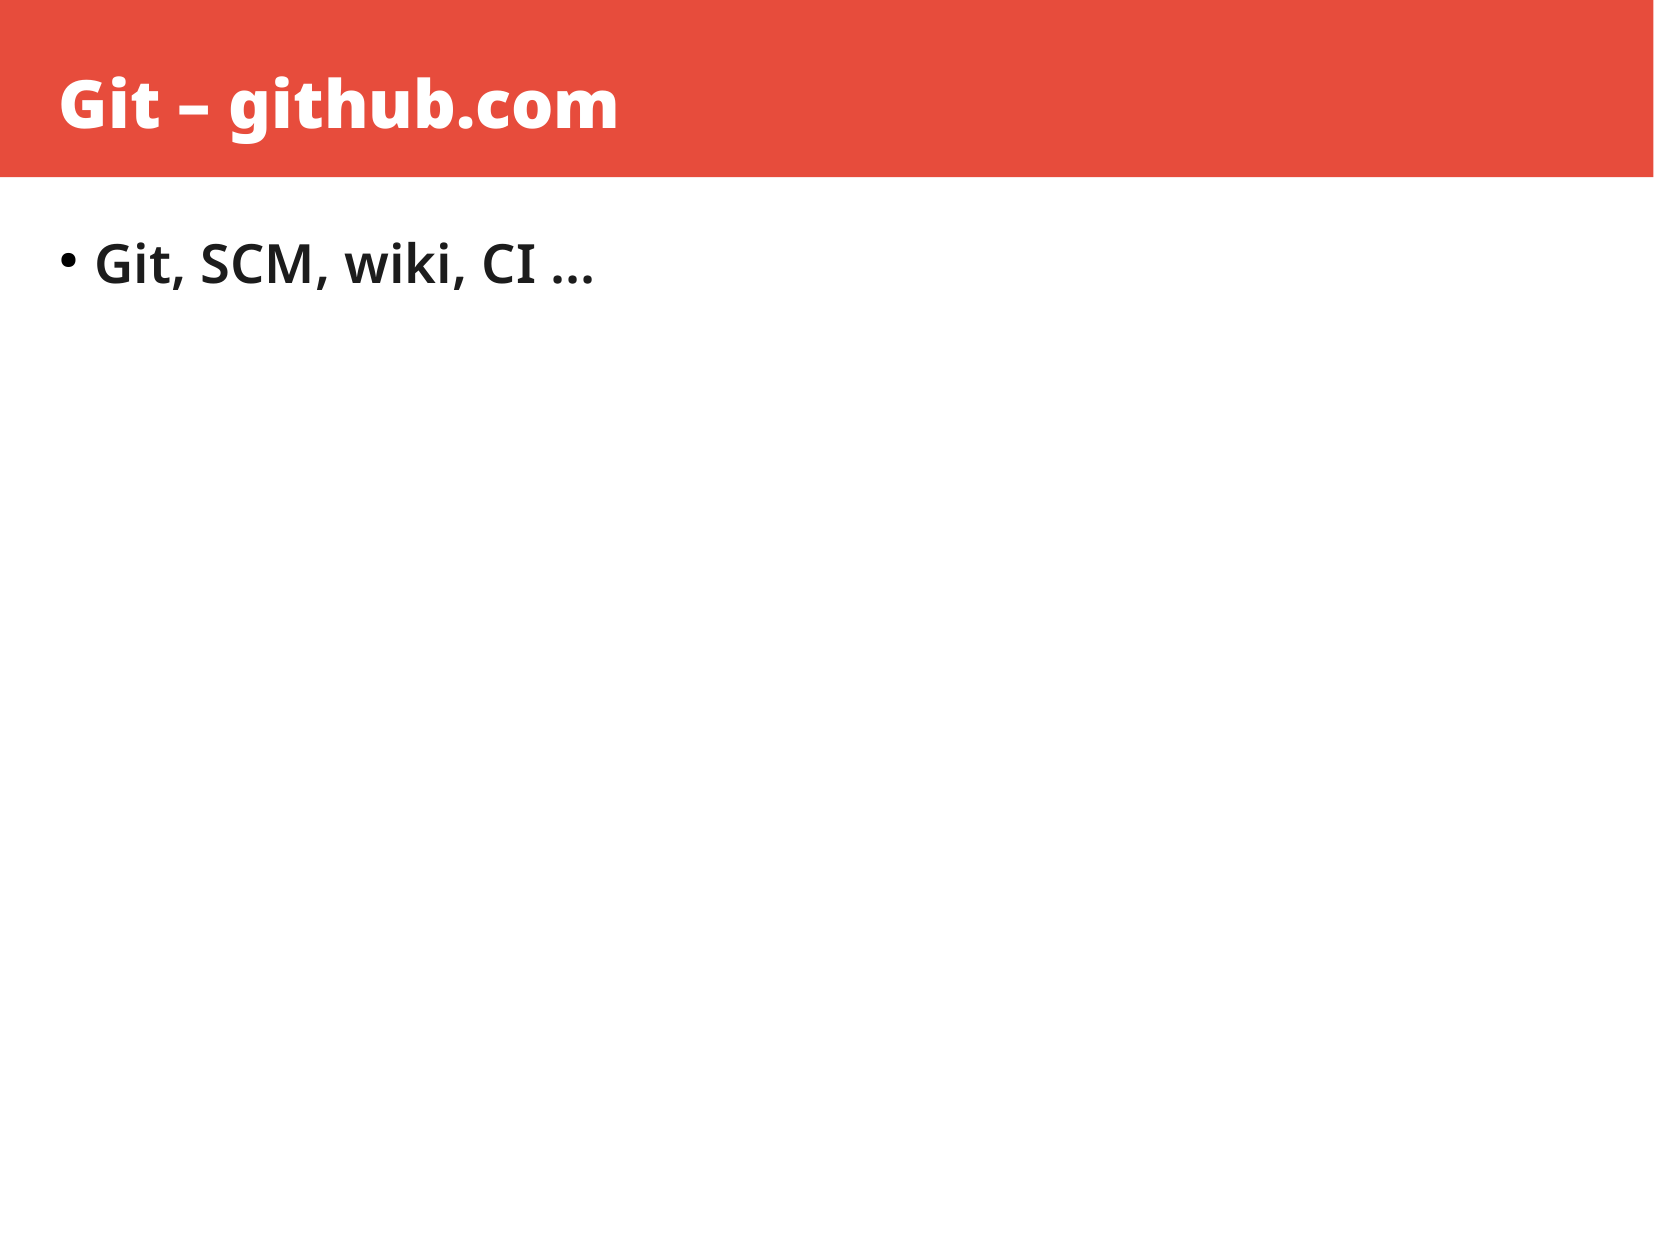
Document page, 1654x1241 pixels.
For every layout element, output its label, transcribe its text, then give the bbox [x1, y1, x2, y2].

list Git, SCM, wiki, CI ... [59, 225, 1593, 1183]
title Git – github.com [59, 0, 1595, 148]
